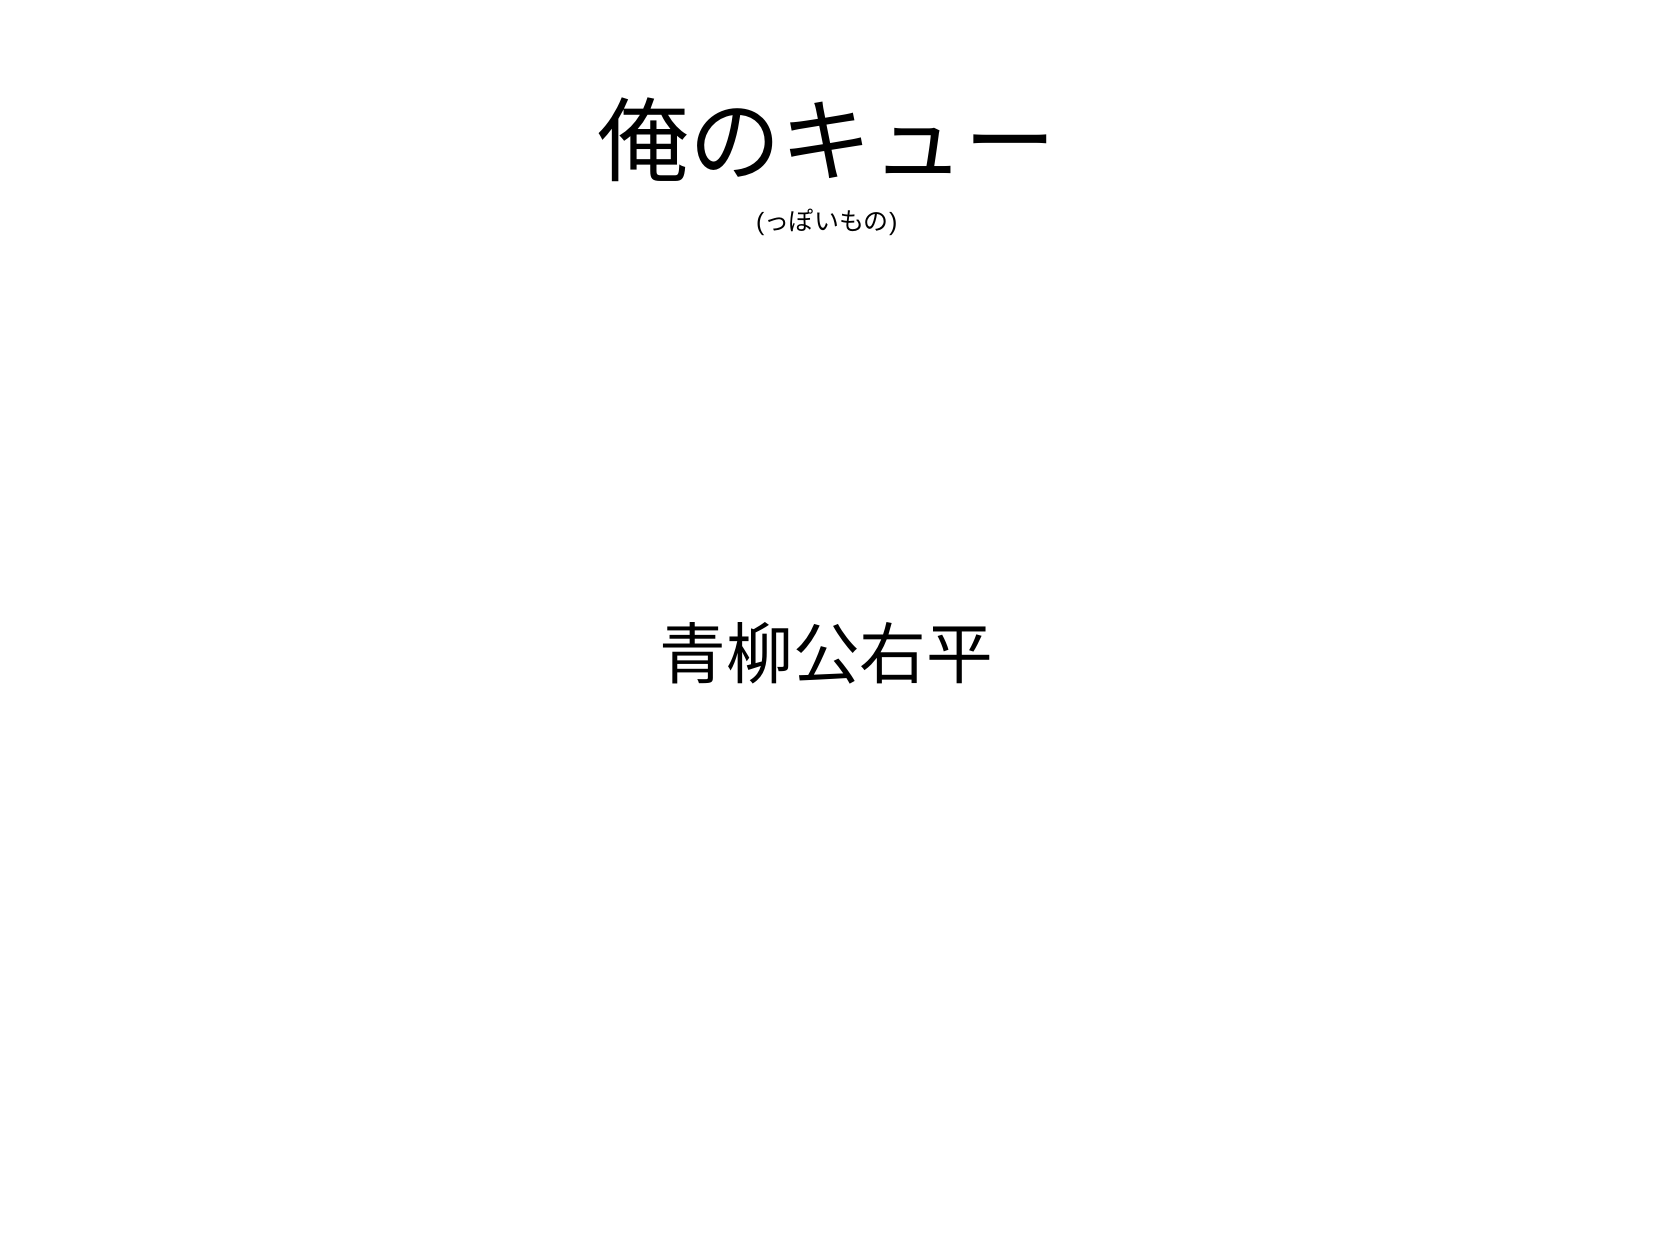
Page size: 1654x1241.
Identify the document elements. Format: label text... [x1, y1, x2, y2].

title 俺のキュー (っぽいもの) [82, 49, 1571, 257]
subtitle 青柳公右平 [82, 290, 1571, 1010]
